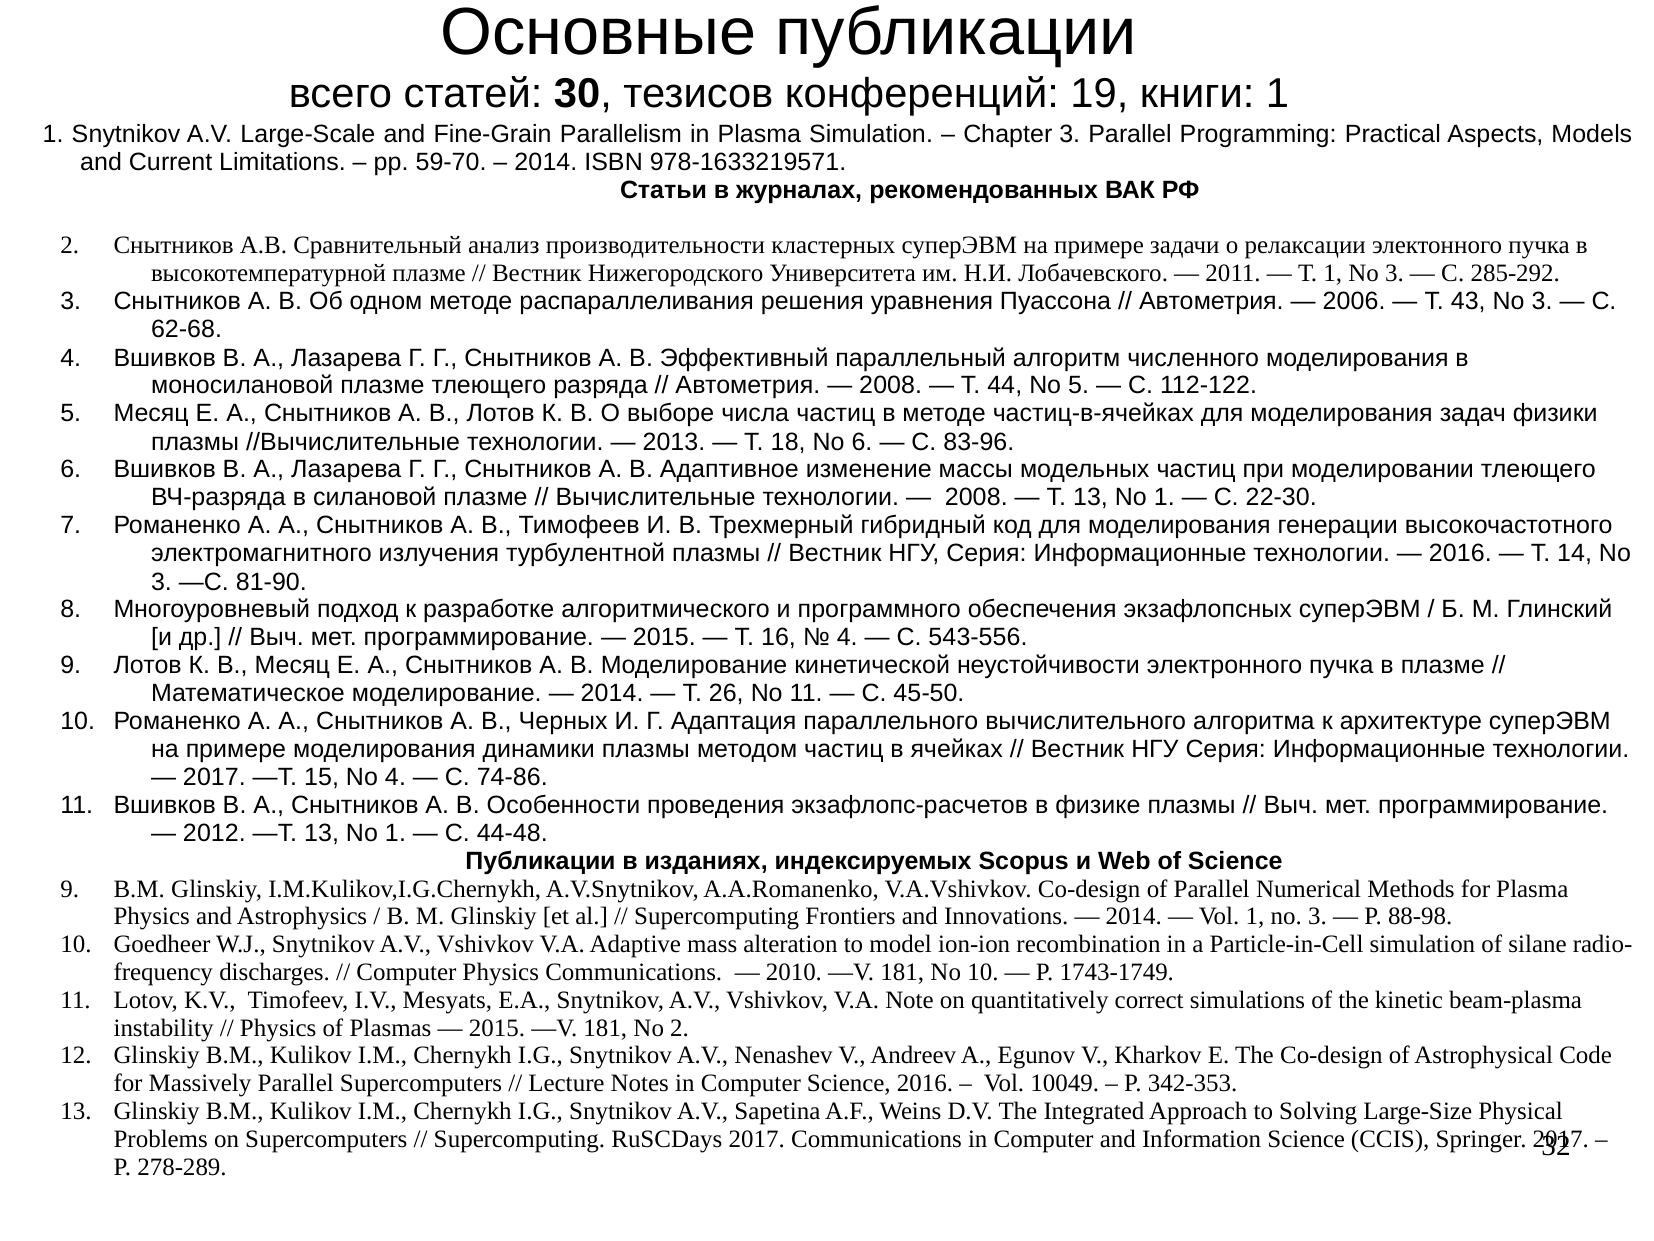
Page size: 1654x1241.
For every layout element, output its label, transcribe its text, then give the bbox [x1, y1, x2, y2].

title Основные публикации всего статей: 30, тезисов конференций: 19, книги: 1 [0, 0, 1579, 209]
list 1. Snytnikov A.V. Large-Scale and Fine-Grain Parallelism in Plasma Simulation. – Chapter 3. Parallel Programming: Practical Aspects, Models and Current Limitations. – pp. 59-70. – 2014. ISBN 978-1633219571. Статьи в журналах, рекомендованных ВАК РФ Снытников А.В. Сравнительный анализ производительности кластерных суперЭВМ на примере задачи о релаксации электонного пучка в высокотемпературной плазме // Вестник Нижегородского Университета им. Н.И. Лобачевского. — 2011. — Т. 1, No 3. — С. 285-292. Снытников А. В. Об одном методе распараллеливания решения уравнения Пуассона // Автометрия. — 2006. — Т. 43, No 3. — С. 62-68. Вшивков В. А., Лазарева Г. Г., Снытников А. В. Эффективный параллельный алгоритм численного моделирования в моносилановой плазме тлеющего разряда // Автометрия. — 2008. — Т. 44, No 5. — С. 112-122. Месяц Е. А., Снытников А. В., Лотов К. В. О выборе числа частиц в методе частиц-в-ячейках для моделирования задач физики плазмы //Вычислительные технологии. — 2013. — Т. 18, No 6. — С. 83‑96. Вшивков В. А., Лазарева Г. Г., Снытников А. В. Адаптивное изменение массы модельных частиц при моделировании тлеющего ВЧ-разряда в силановой плазме // Вычислительные технологии. — 2008. — Т. 13, No 1. — С. 22-30. Романенко А. А., Снытников А. В., Тимофеев И. В. Трехмерный гибридный код для моделирования генерации высокочастотного электромагнитного излучения турбулентной плазмы // Вестник НГУ, Серия: Информационные технологии. — 2016. — Т. 14, No 3. —С. 81-90. Многоуровневый подход к разработке алгоритмического и программного обеспечения экзафлопсных суперЭВМ / Б. М. Глинский [и др.] // Выч. мет. программирование. — 2015. — Т. 16, № 4. — С. 543-556. Лотов К. В., Месяц Е. А., Снытников А. В. Моделирование кинетической неустойчивости электронного пучка в плазме // Математическое моделирование. — 2014. — Т. 26, No 11. — С. 45-50. Романенко А. А., Снытников А. В., Черных И. Г. Адаптация параллельного вычислительного алгоритма к архитектуре суперЭВМ на примере моделирования динамики плазмы методом частиц в ячейках // Вестник НГУ Серия: Информационные технологии. — 2017. —Т. 15, No 4. — С. 74-86. Вшивков В. А., Снытников А. В. Особенности проведения экзафлопс-расчетов в физике плазмы // Выч. мет. программирование. — 2012. —Т. 13, No 1. — С. 44-48. Публикации в изданиях, индексируемых Scopus и Web of Science B.M. Glinskiy, I.M.Kulikov,I.G.Chernykh, A.V.Snytnikov, A.A.Romanenko, V.A.Vshivkov. Co-design of Parallel Numerical Methods for Plasma Physics and Astrophysics / B. M. Glinskiy [et al.] // Supercomputing Frontiers and Innovations. — 2014. — Vol. 1, no. 3. — P. 88-98. Goedheer W.J., Snytnikov A.V., Vshivkov V.A. Adaptive mass alteration to model ion-ion recombination in a Particle-in-Cell simulation of silane radio-frequency discharges. // Computer Physics Communications. — 2010. —V. 181, No 10. — P. 1743-1749. Lotov, K.V., Timofeev, I.V., Mesyats, E.A., Snytnikov, A.V., Vshivkov, V.A. Note on quantitatively correct simulations of the kinetic beam-plasma instability // Physics of Plasmas — 2015. —V. 181, No 2. Glinskiy B.M., Kulikov I.M., Chernykh I.G., Snytnikov A.V., Nenashev V., Andreev A., Egunov V., Kharkov E. The Co-design of Astrophysical Code for Massively Parallel Supercomputers // Lecture Notes in Computer Science, 2016. – Vol. 10049. – P. 342-353. Glinskiy B.M., Kulikov I.M., Chernykh I.G., Snytnikov A.V., Sapetina A.F., Weins D.V. The Integrated Approach to Solving Large-Size Physical Problems on Supercomputers // Supercomputing. RuSCDays 2017. Communications in Computer and Information Science (CCIS), Springer. 2017. – P. 278-289. [42, 120, 1636, 1216]
